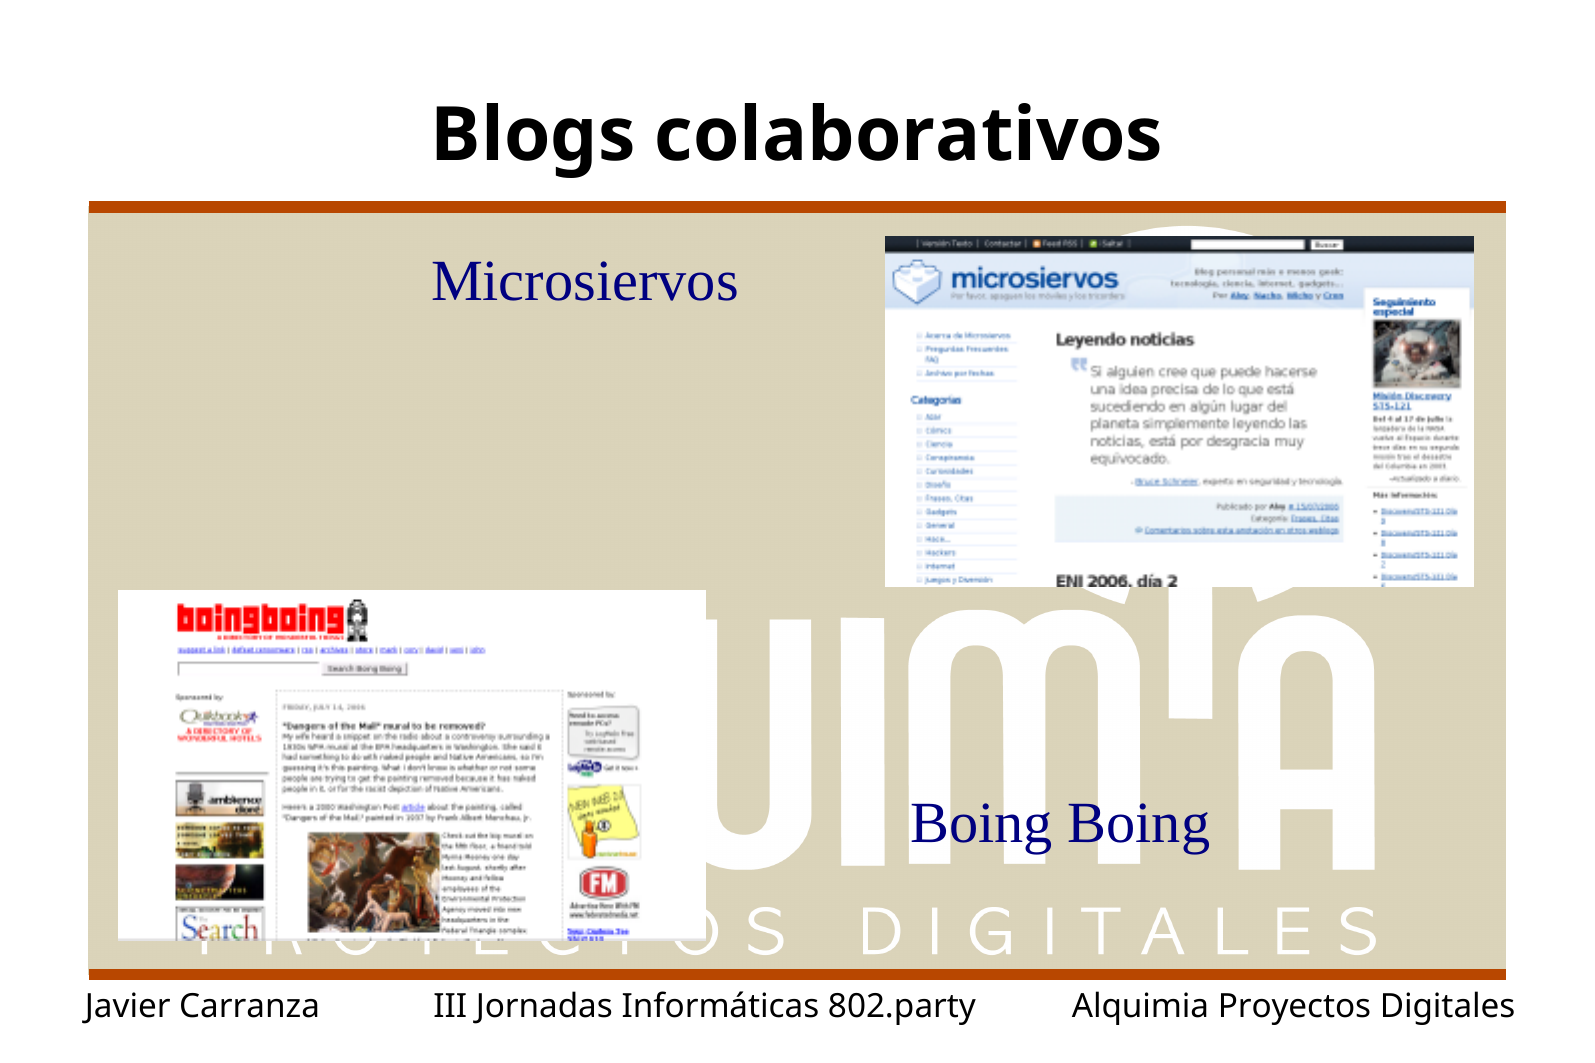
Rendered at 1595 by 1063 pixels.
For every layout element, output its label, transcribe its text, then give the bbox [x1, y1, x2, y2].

list Microsiervos Boing Boing [413, 248, 1211, 951]
text_box Javier Carranza III Jornadas Informáticas 802.party Alquimia Proyectos Digitales [81, 974, 1513, 1048]
picture [88, 220, 1506, 969]
title Blogs colaborativos [79, 42, 1515, 220]
